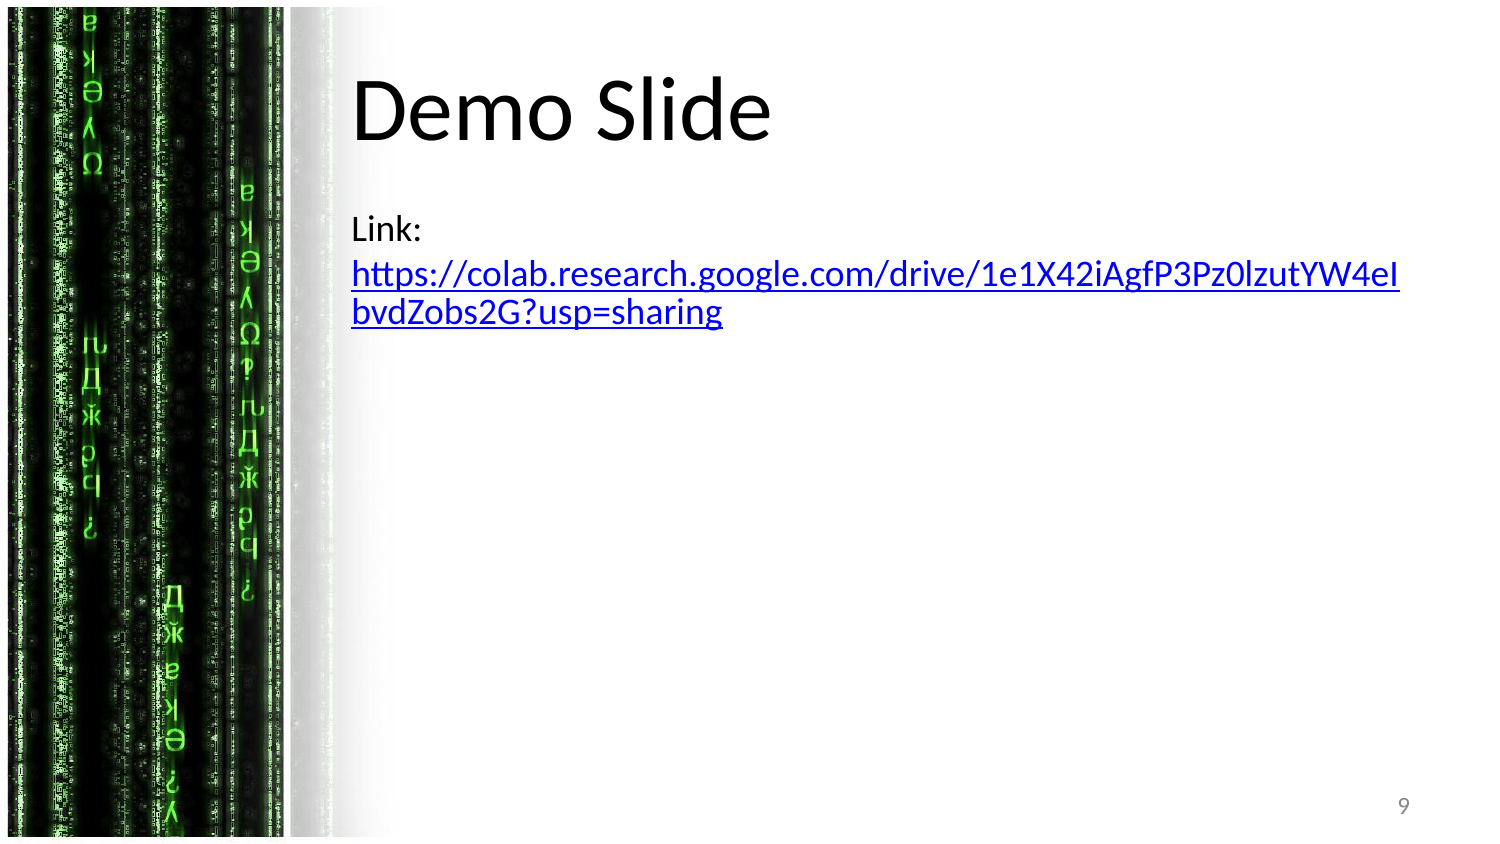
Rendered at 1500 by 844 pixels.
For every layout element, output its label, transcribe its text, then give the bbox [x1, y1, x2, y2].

list Link: https://colab.research.google.com/drive/1e1X42iAgfP3Pz0lzutYW4eIbvdZobs2G?usp=sharing [336, 196, 1425, 754]
picture [0, 0, 1500, 844]
title Demo Slide [336, 33, 1425, 175]
slide_number <number> [1074, 782, 1425, 827]
